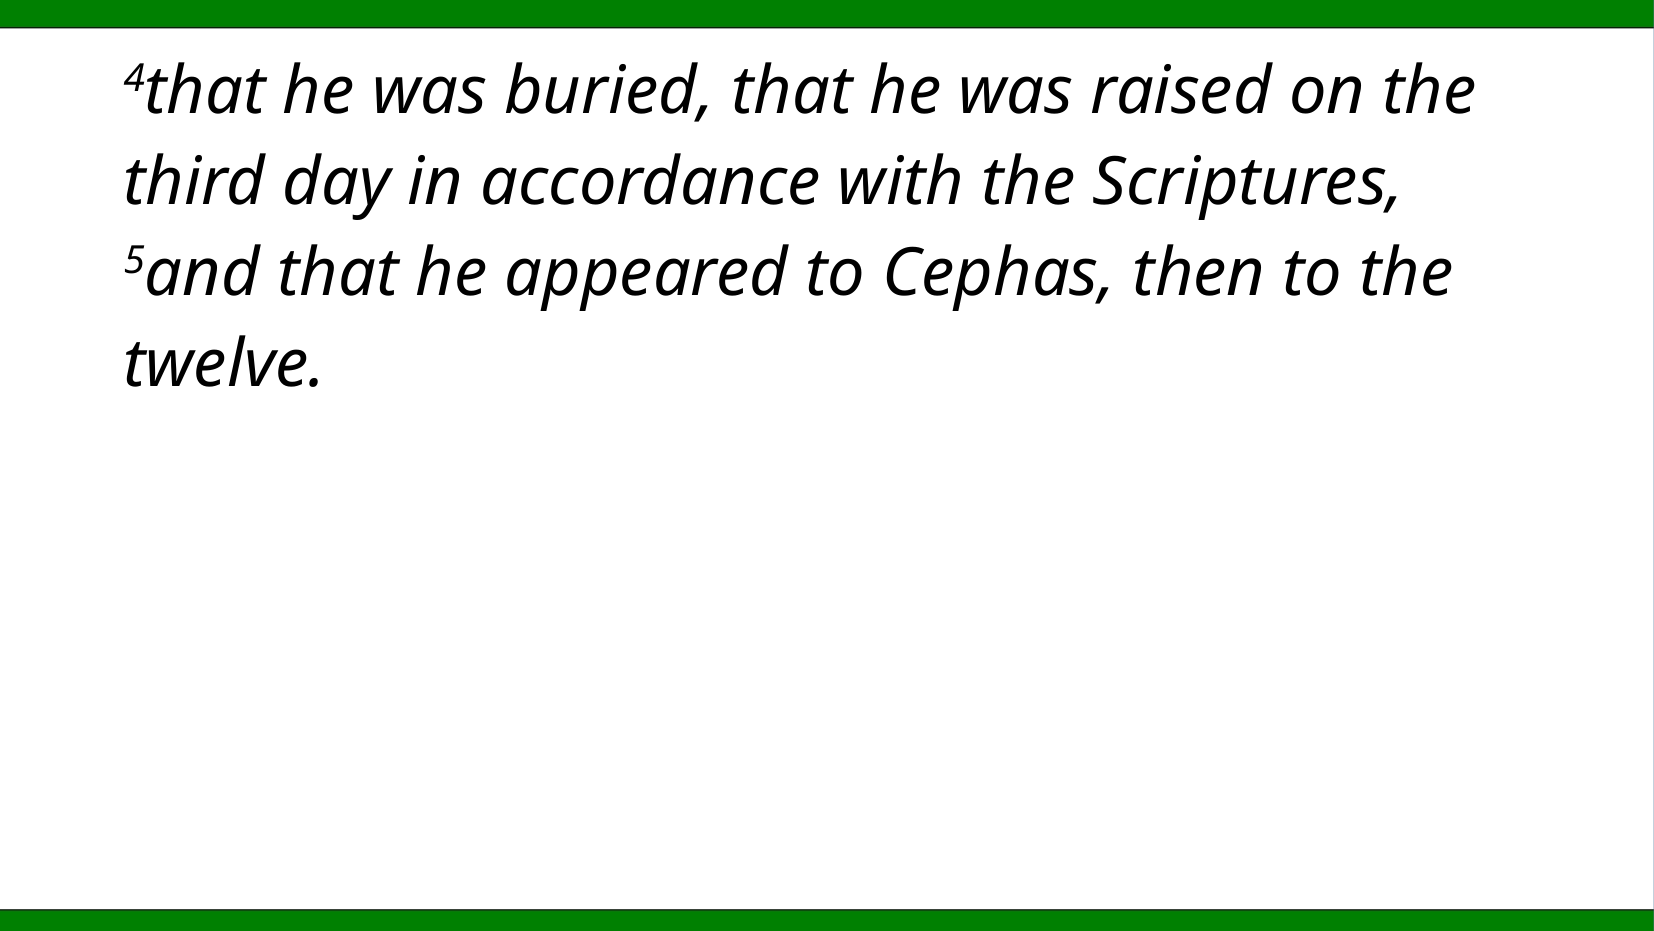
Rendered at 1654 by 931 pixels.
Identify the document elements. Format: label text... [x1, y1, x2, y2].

picture [0, 0, 1654, 931]
text_box 4that he was buried, that he was raised on the third day in accordance with the Scriptures, 5and that he appeared to Cephas, then to the twelve. [108, 35, 1546, 405]
